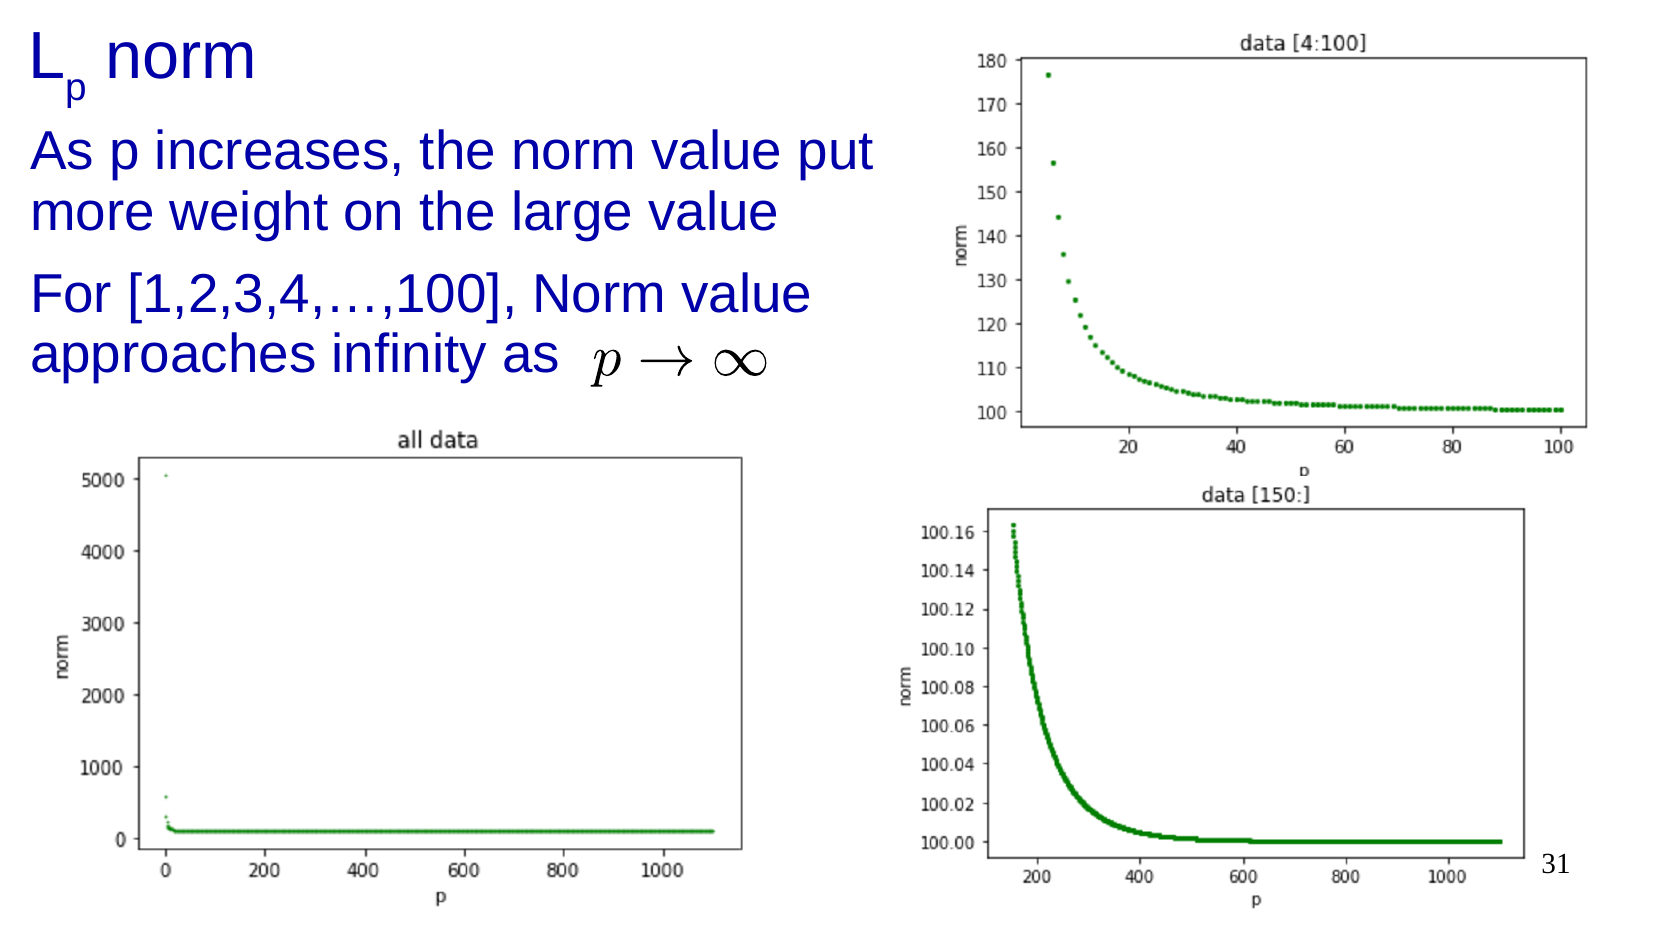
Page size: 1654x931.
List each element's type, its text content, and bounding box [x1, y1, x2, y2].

list As p increases, the norm value put more weight on the large value For [1,2,3,4,…,100], Norm value approaches infinity as [30, 120, 901, 391]
picture [39, 423, 751, 910]
title Lp norm [28, 18, 1626, 109]
text_box [590, 345, 770, 387]
picture [870, 29, 1591, 915]
